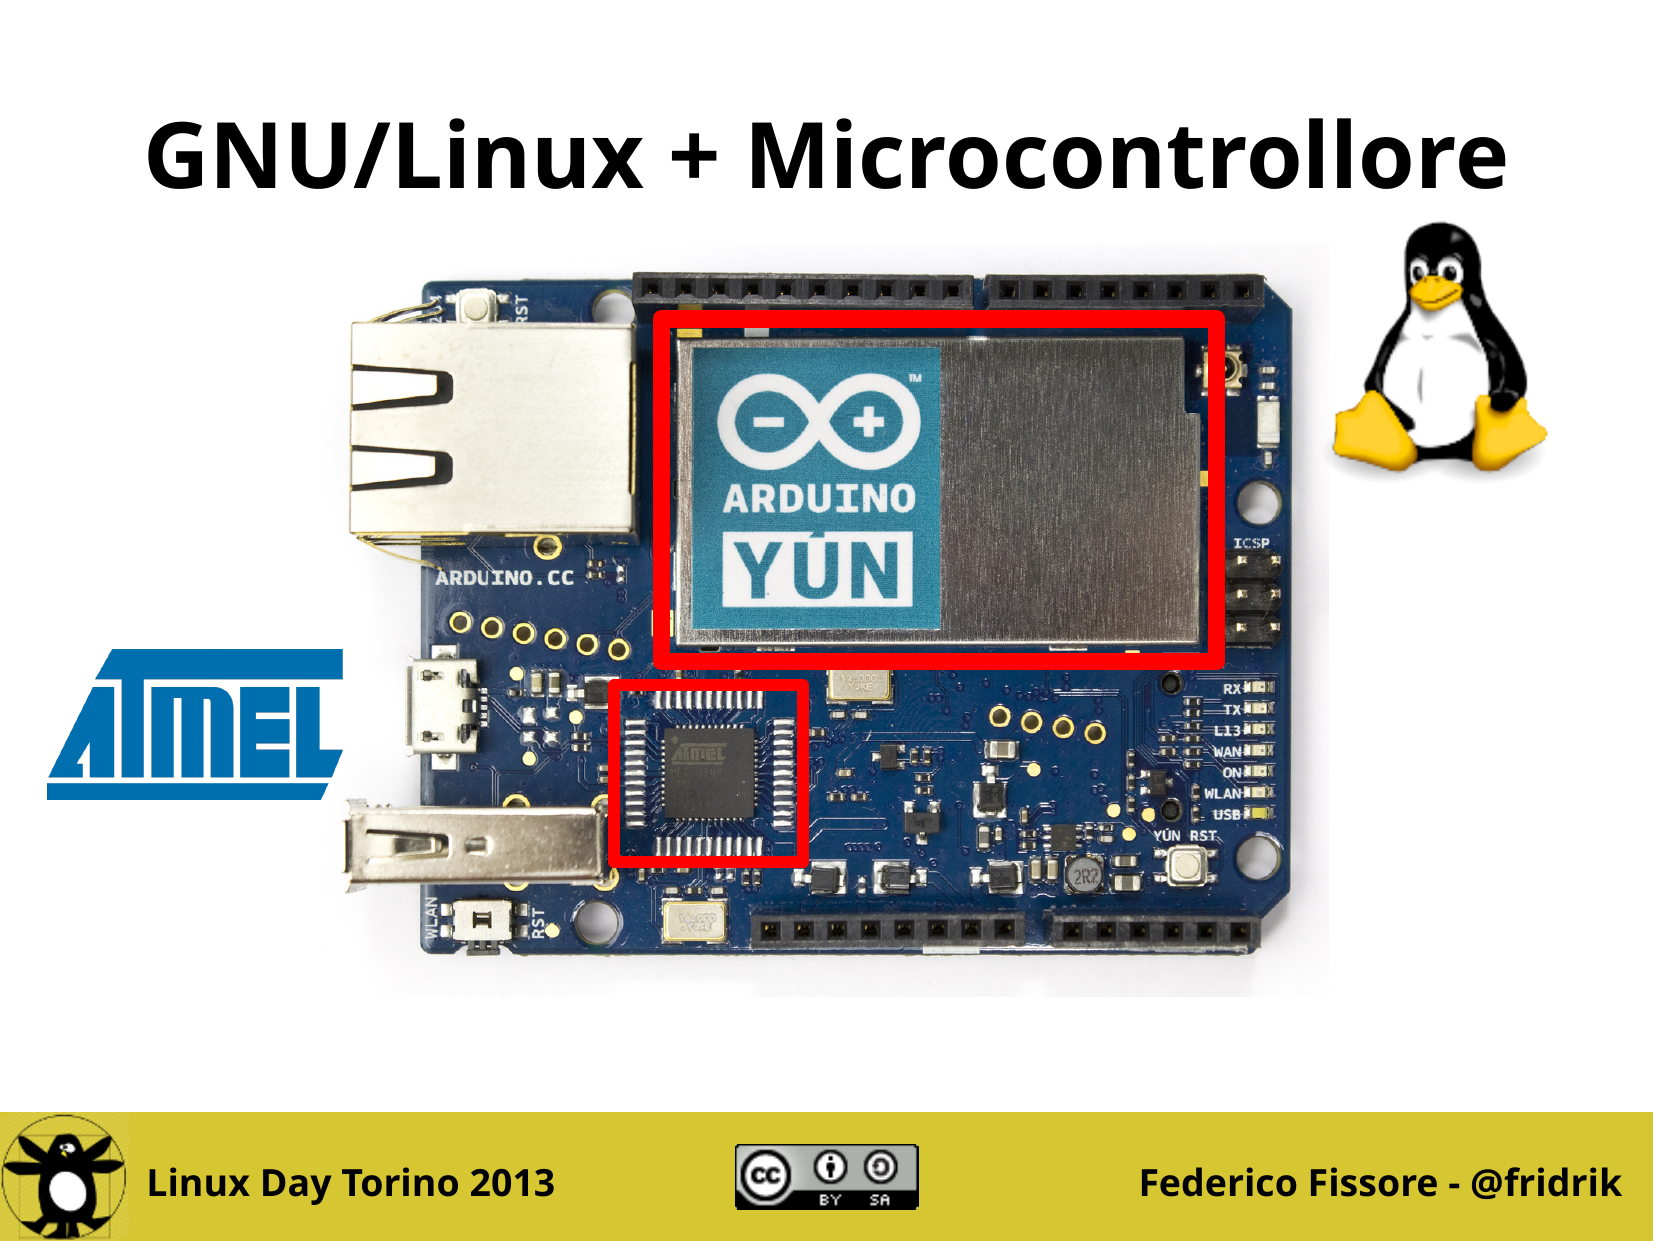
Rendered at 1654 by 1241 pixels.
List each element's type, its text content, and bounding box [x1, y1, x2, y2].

picture [47, 210, 1560, 997]
title GNU/Linux + Microcontrollore [82, 49, 1571, 257]
picture [0, 1112, 1653, 1241]
text_box Federico Fissore - @fridrik [1123, 1148, 1627, 1206]
text_box Linux Day Torino 2013 [131, 1148, 553, 1206]
